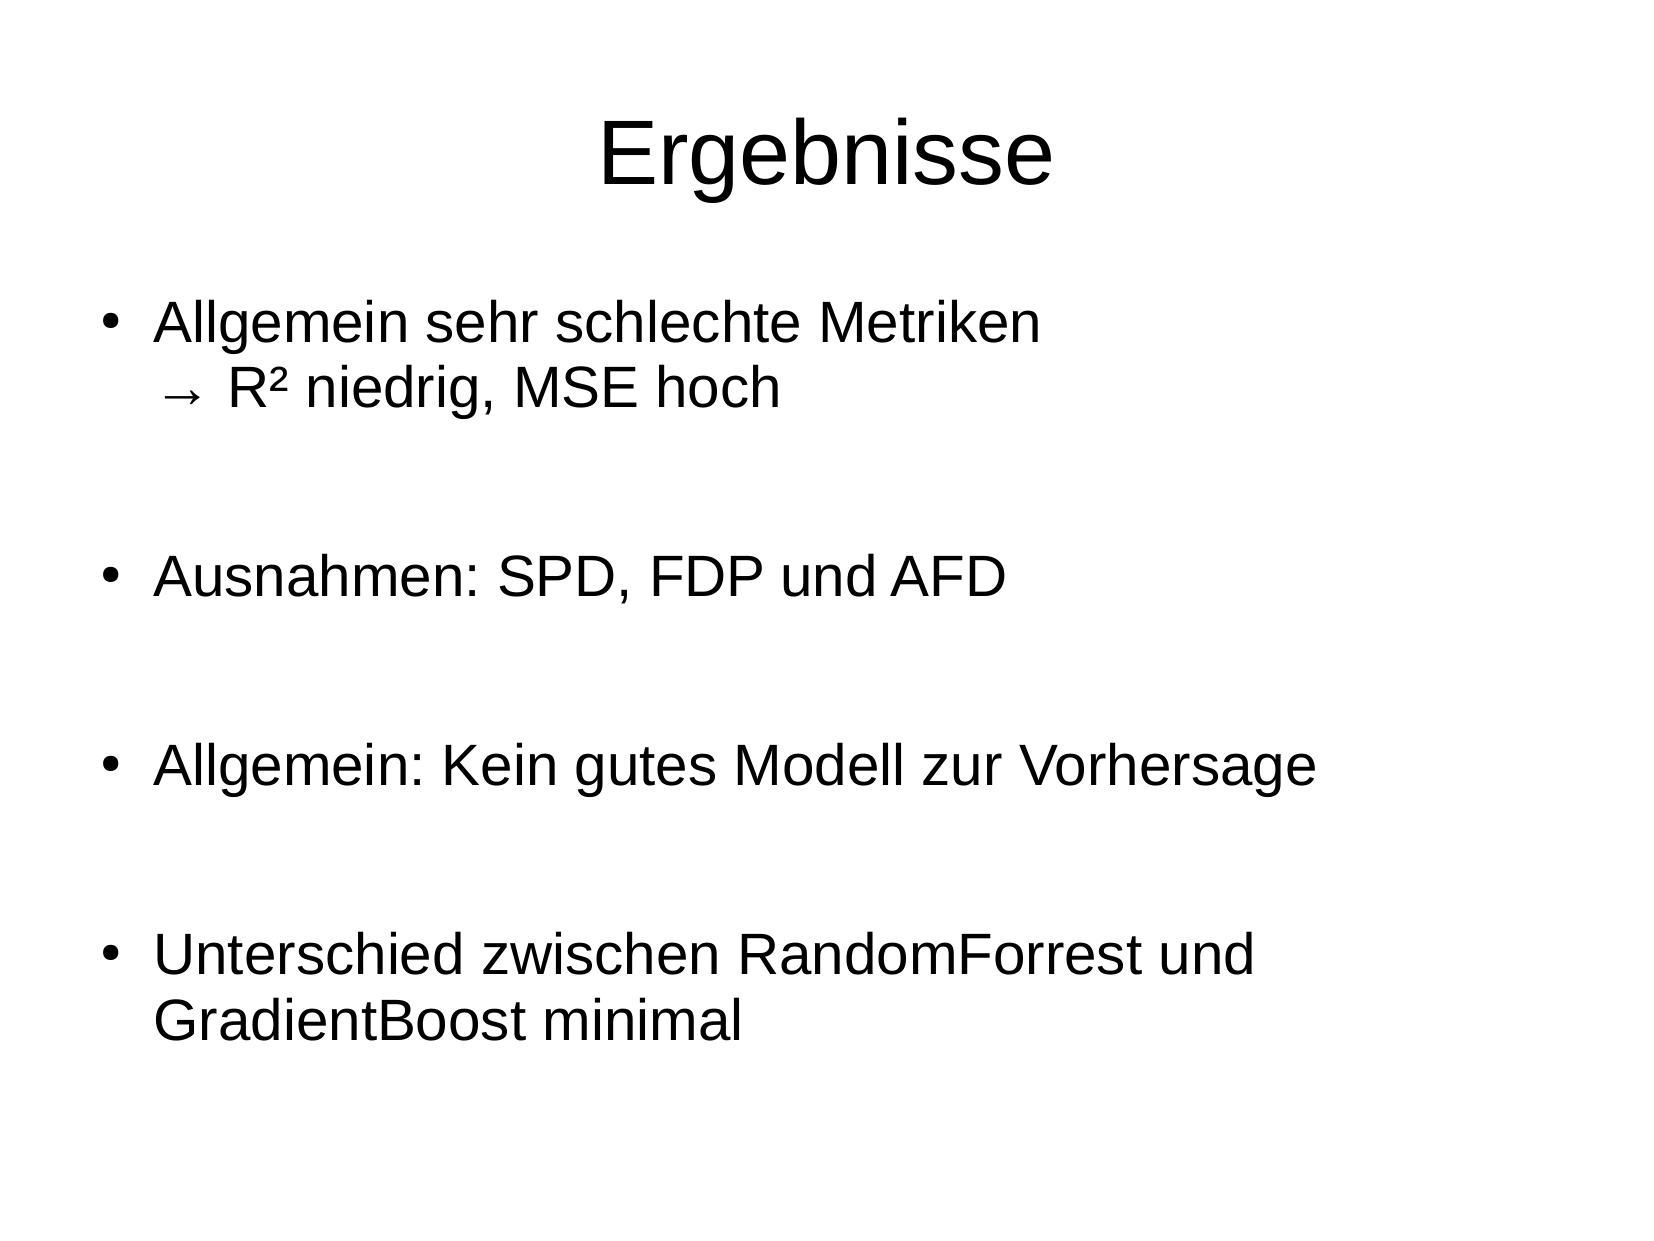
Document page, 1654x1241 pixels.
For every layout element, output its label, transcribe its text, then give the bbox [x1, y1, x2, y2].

title Ergebnisse [82, 49, 1571, 257]
list Allgemein sehr schlechte Metriken → R² niedrig, MSE hoch Ausnahmen: SPD, FDP und AFD Allgemein: Kein gutes Modell zur Vorhersage Unterschied zwischen RandomForrest und GradientBoost minimal [82, 290, 1571, 1109]
